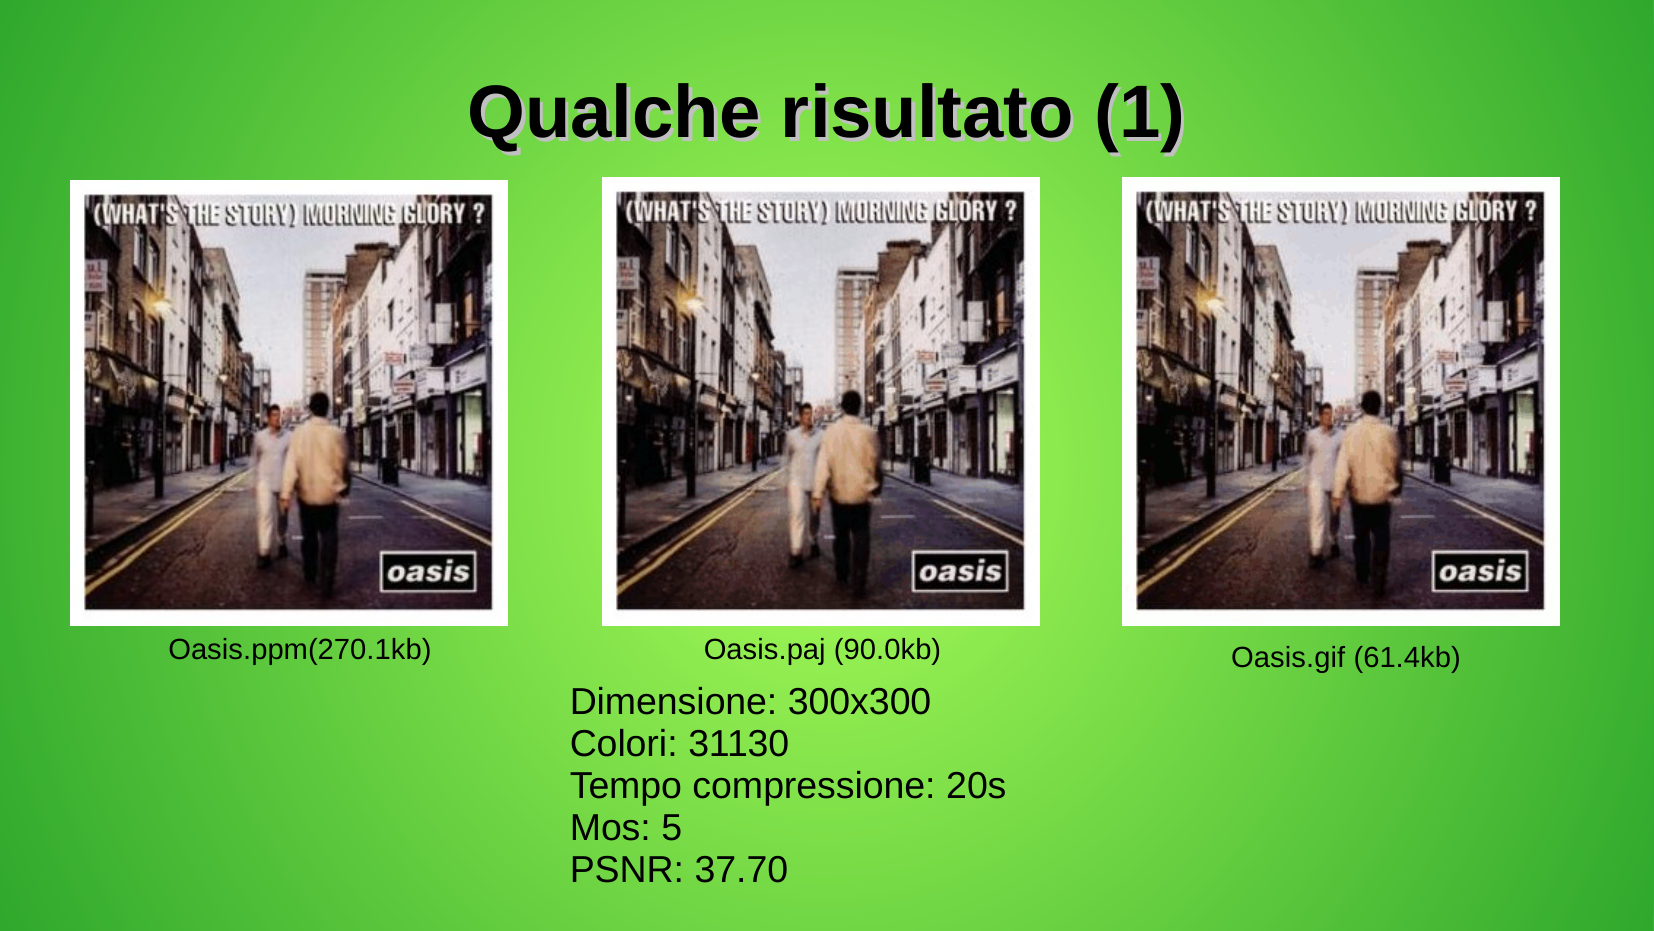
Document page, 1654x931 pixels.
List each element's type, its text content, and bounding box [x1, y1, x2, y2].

text_box Oasis.ppm(270.1kb) [153, 625, 447, 674]
picture [602, 177, 1040, 626]
picture [1122, 177, 1560, 626]
picture [70, 180, 508, 626]
text_box Oasis.paj (90.0kb) [689, 625, 957, 672]
text_box Oasis.gif (61.4kb) [1216, 633, 1477, 682]
text_box Dimensione: 300x300 Colori: 31130 Tempo compressione: 20s Mos: 5 PSNR: 37.70 [555, 672, 1123, 898]
title Qualche risultato (1) [82, 35, 1571, 189]
